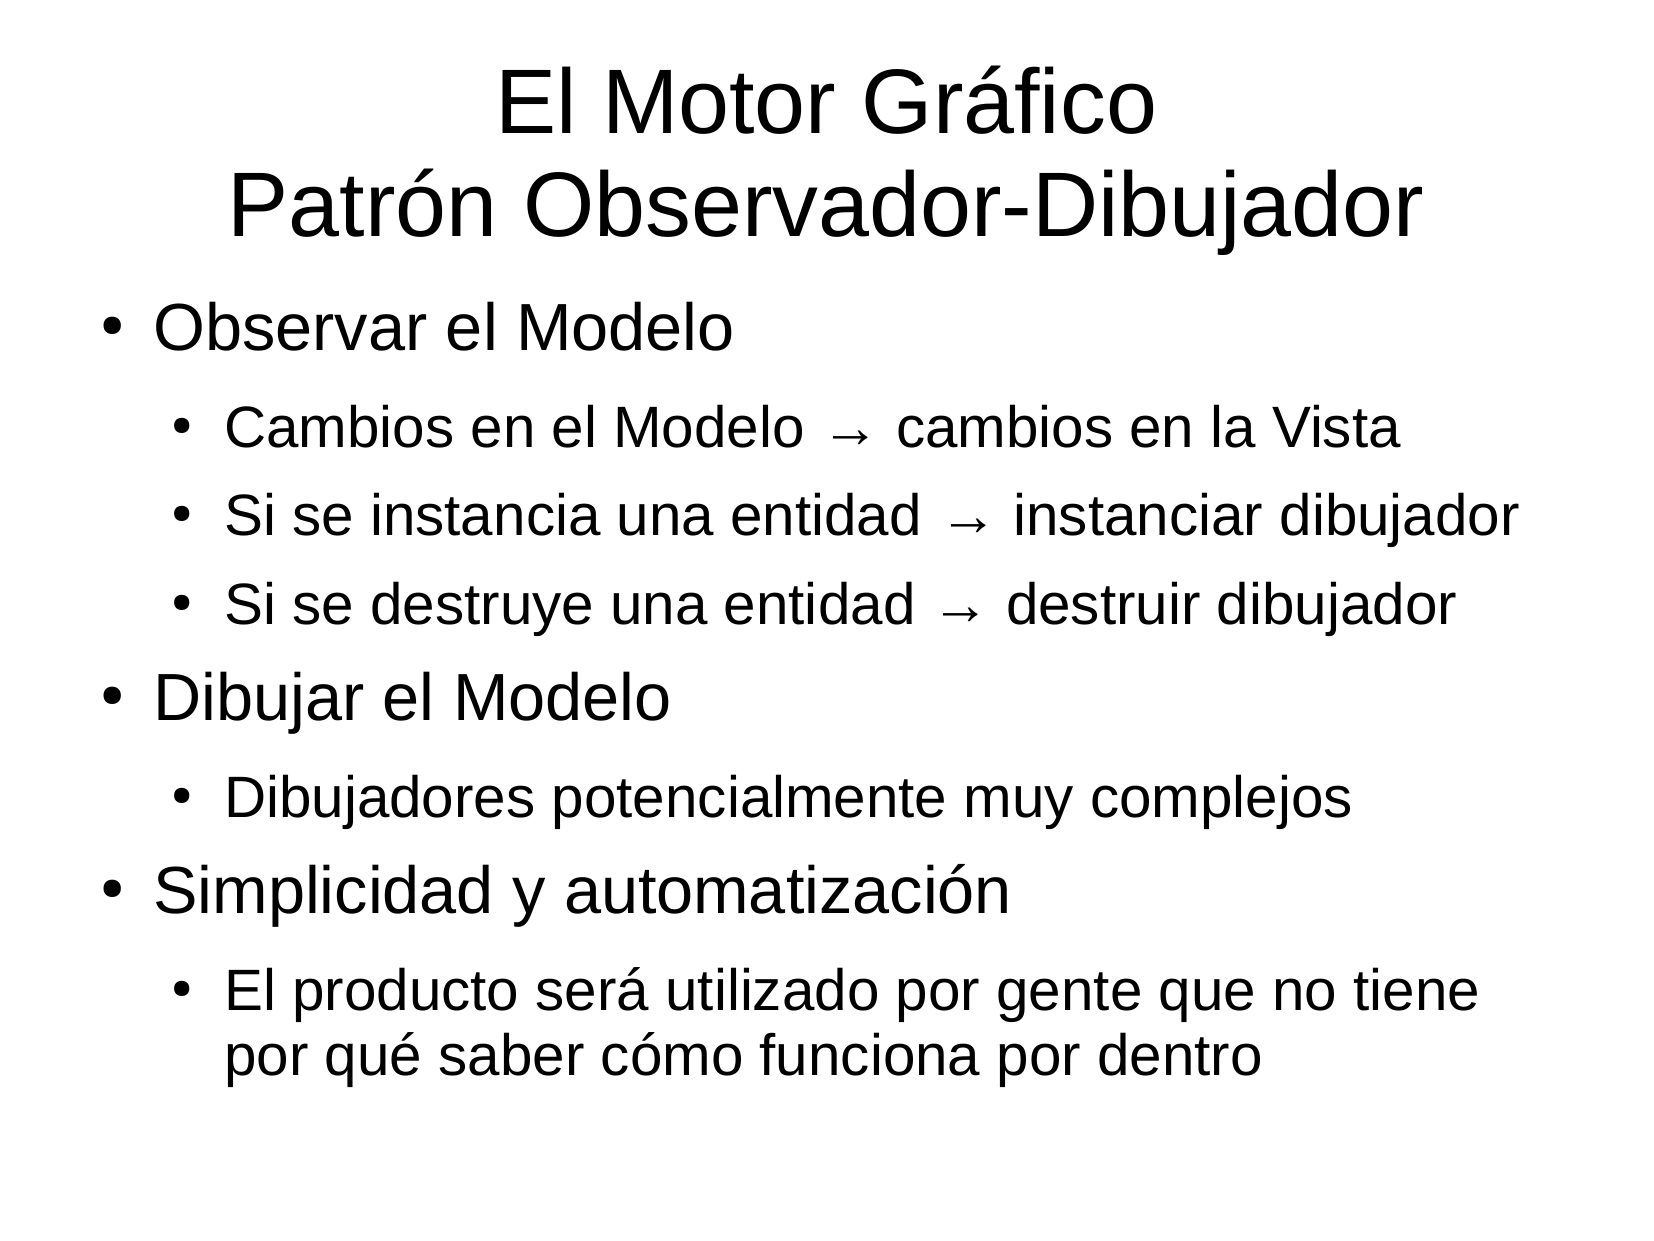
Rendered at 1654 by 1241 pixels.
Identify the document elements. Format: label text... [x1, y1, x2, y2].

list Observar el Modelo Cambios en el Modelo → cambios en la Vista Si se instancia una entidad → instanciar dibujador Si se destruye una entidad → destruir dibujador Dibujar el Modelo Dibujadores potencialmente muy complejos Simplicidad y automatización El producto será utilizado por gente que no tiene por qué saber cómo funciona por dentro [82, 290, 1571, 1099]
title El Motor Gráfico Patrón Observador-Dibujador [82, 49, 1571, 257]
